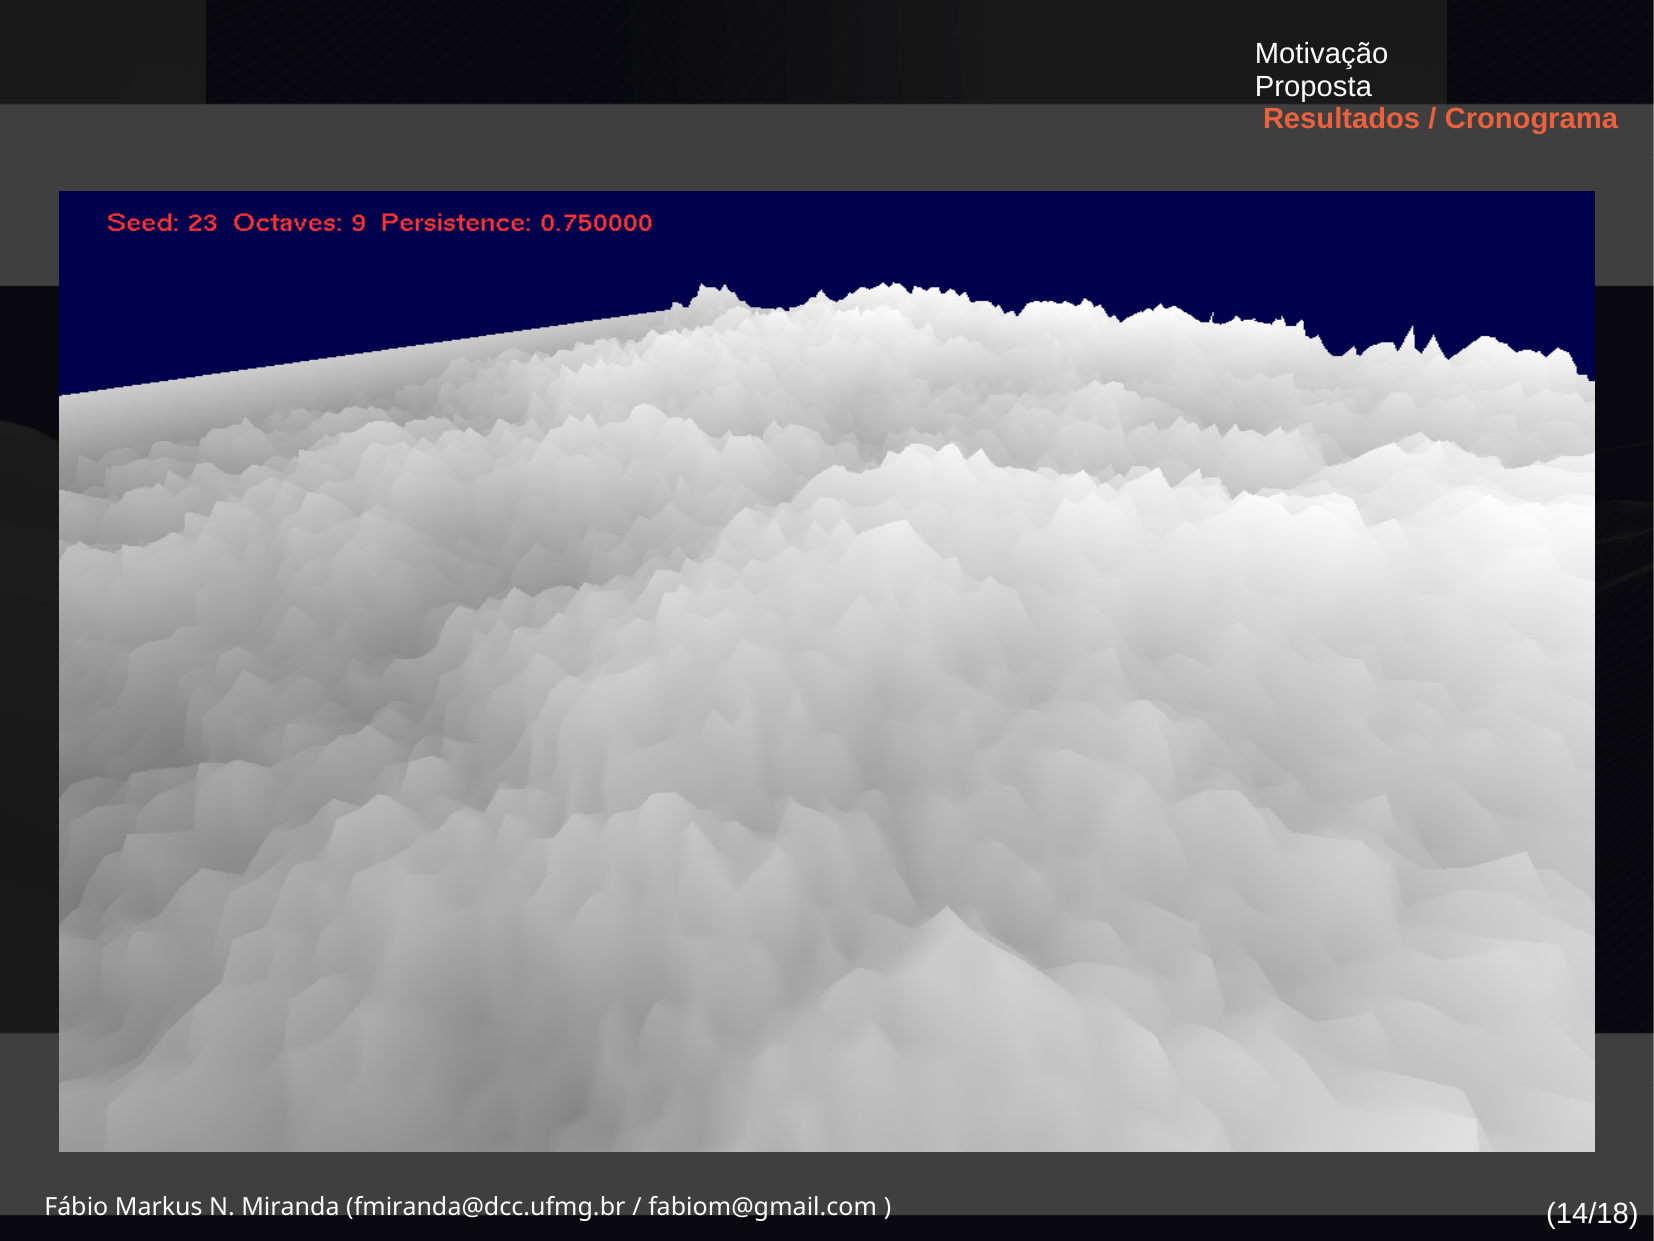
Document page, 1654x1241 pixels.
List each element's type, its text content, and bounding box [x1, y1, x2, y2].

text_box (14/18) [1505, 1189, 1654, 1237]
text_box Motivação Proposta Resultados / Cronograma [1240, 29, 1644, 144]
text_box Fábio Markus N. Miranda (fmiranda@dcc.ufmg.br / fabiom@gmail.com ) [29, 1181, 975, 1227]
picture [0, 0, 1654, 1241]
